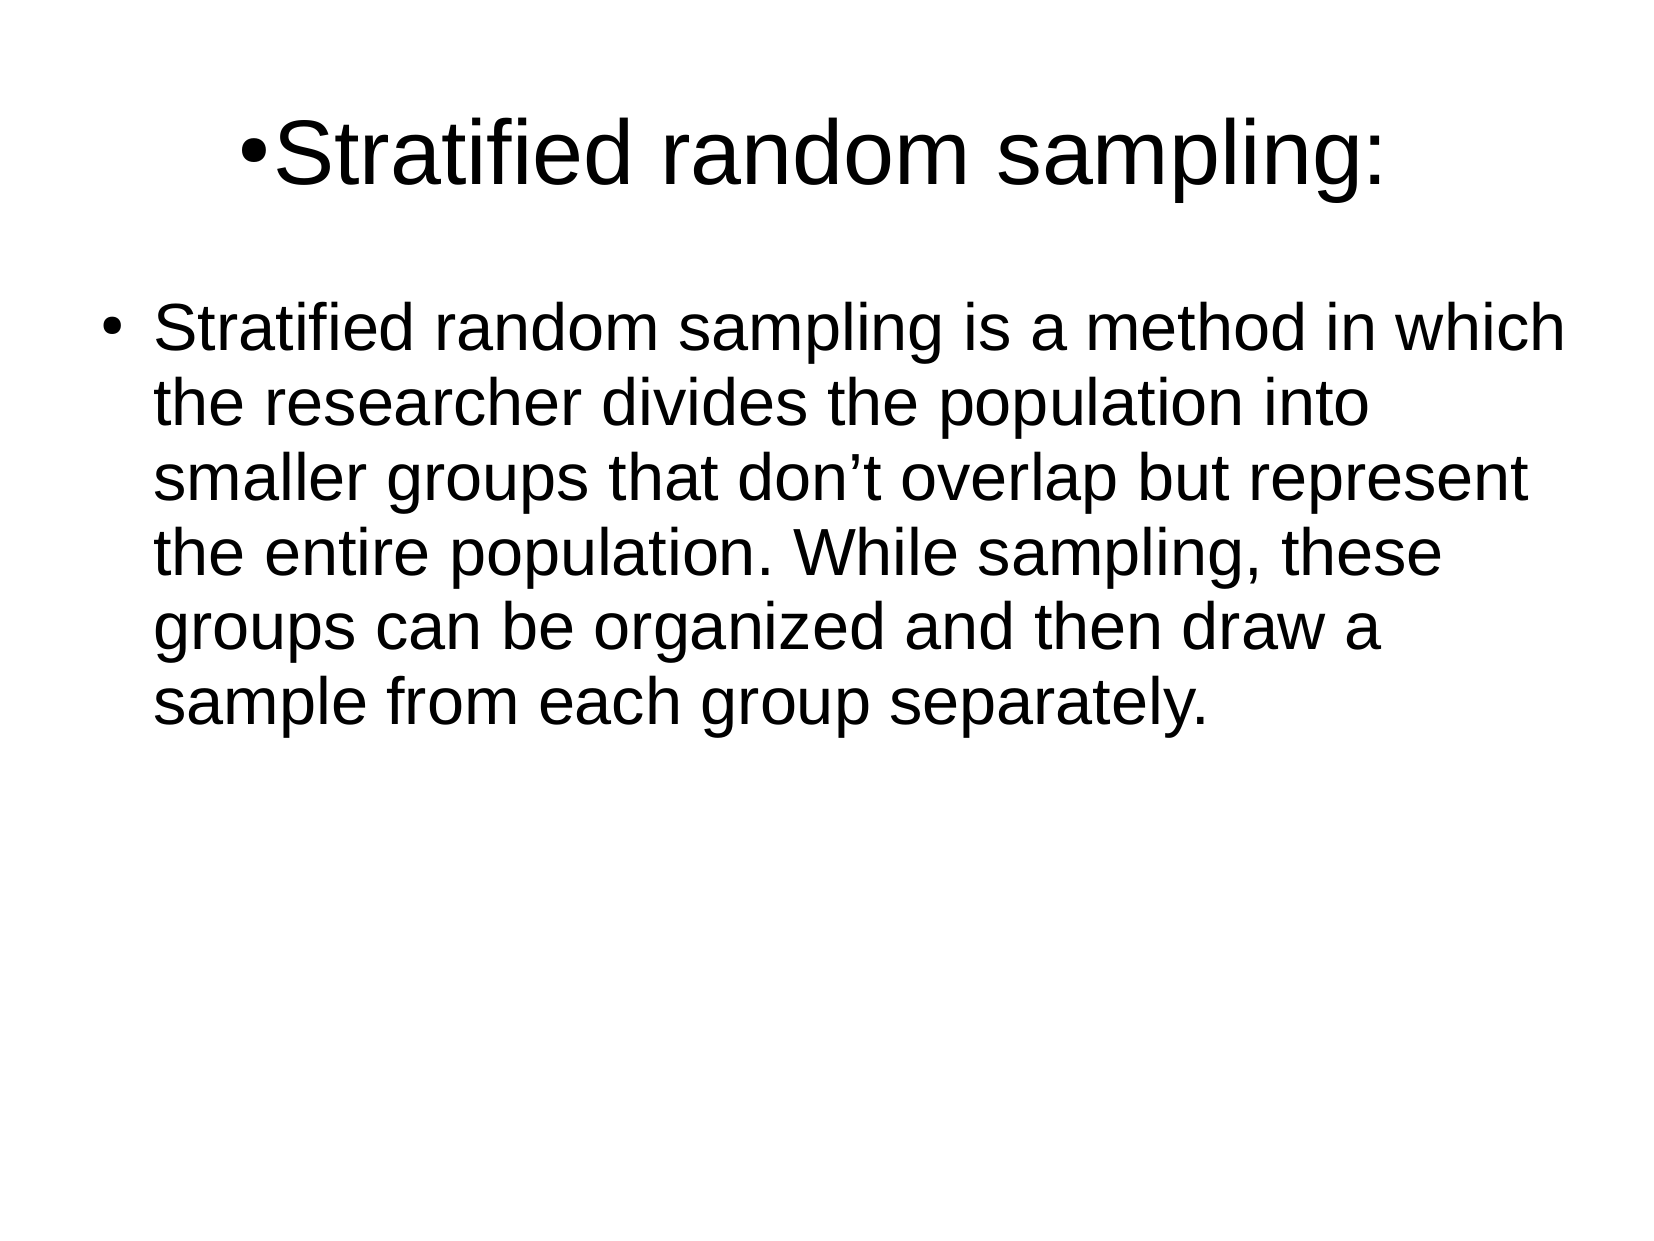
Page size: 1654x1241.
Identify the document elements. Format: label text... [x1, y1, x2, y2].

list Stratified random sampling is a method in which the researcher divides the population into smaller groups that don’t overlap but represent the entire population. While sampling, these groups can be organized and then draw a sample from each group separately. [82, 290, 1571, 1010]
title Stratified random sampling: [82, 49, 1571, 257]
